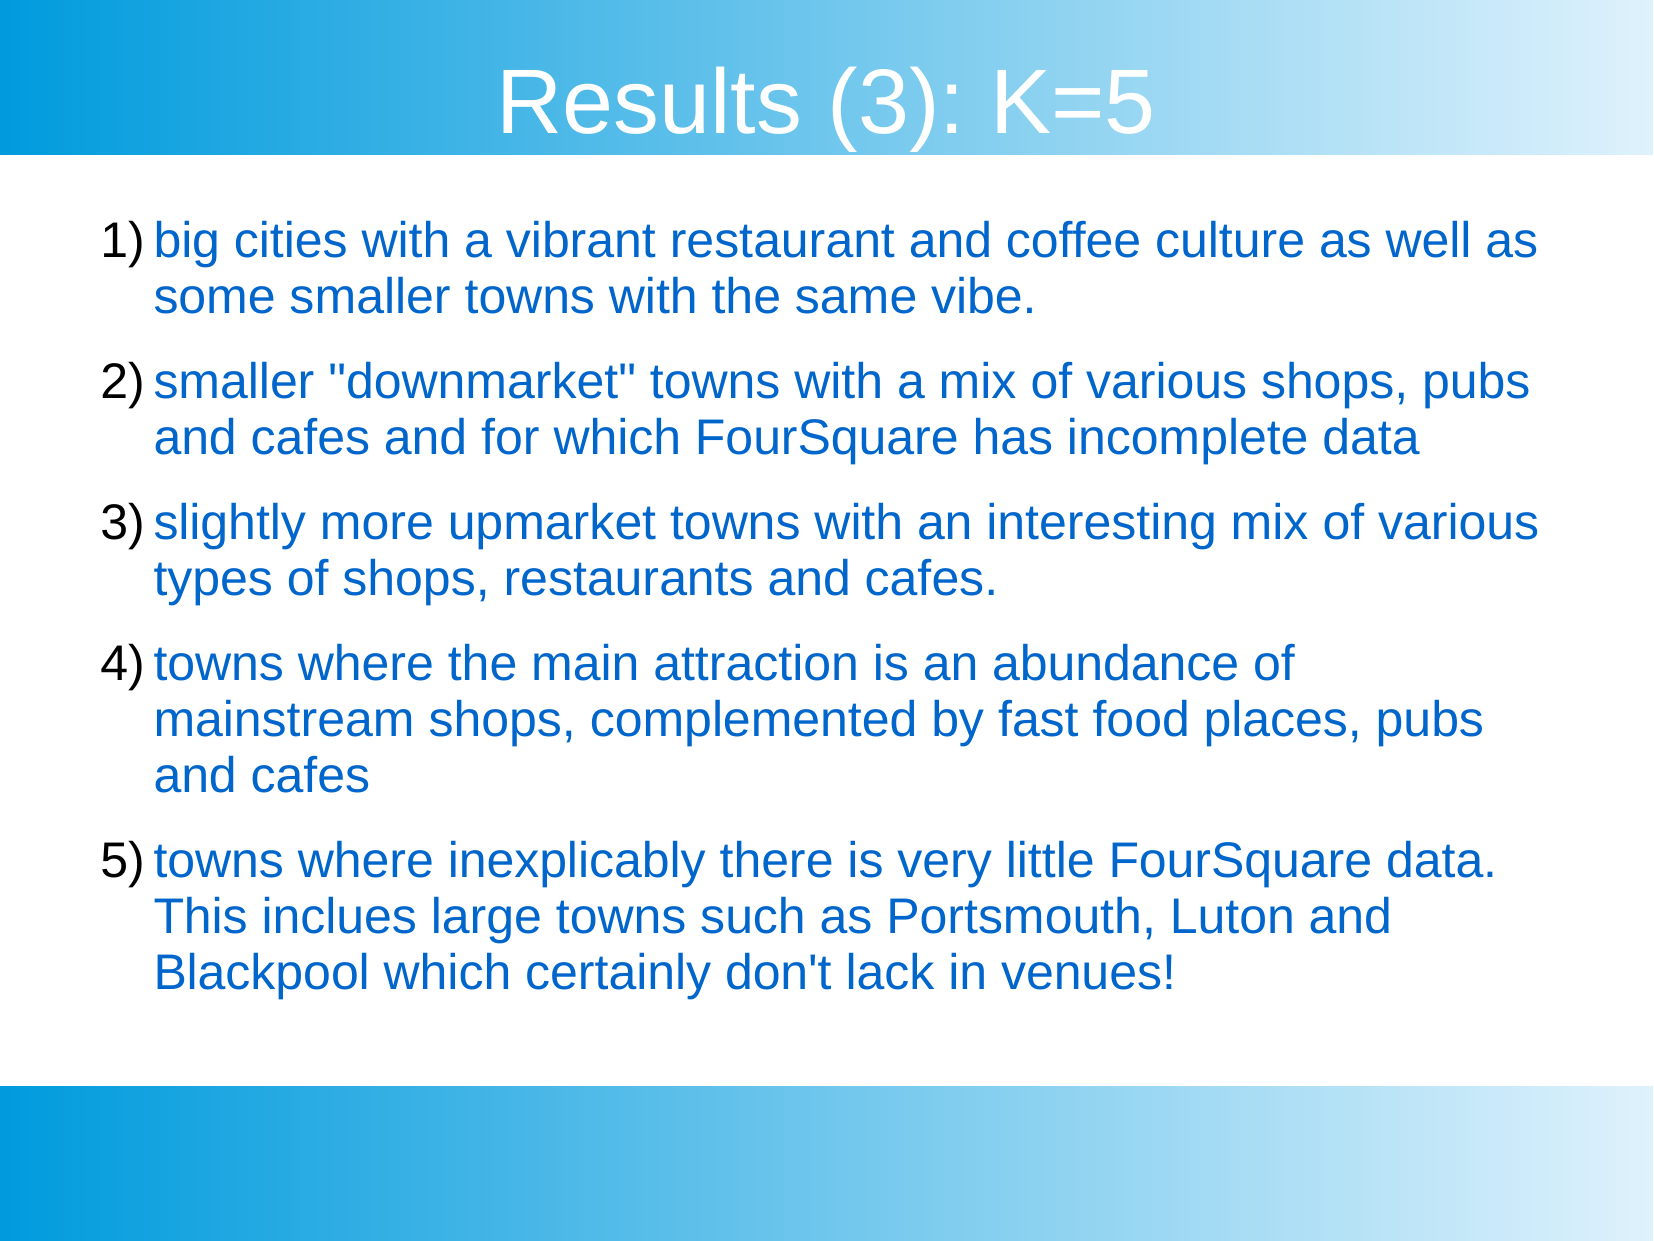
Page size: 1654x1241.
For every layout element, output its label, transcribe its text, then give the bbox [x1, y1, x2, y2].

title Results (3): K=5 [82, 49, 1571, 155]
list big cities with a vibrant restaurant and coffee culture as well as some smaller towns with the same vibe. smaller "downmarket" towns with a mix of various shops, pubs and cafes and for which FourSquare has incomplete data slightly more upmarket towns with an interesting mix of various types of shops, restaurants and cafes. towns where the main attraction is an abundance of mainstream shops, complemented by fast food places, pubs and cafes towns where inexplicably there is very little FourSquare data. This inclues large towns such as Portsmouth, Luton and Blackpool which certainly don't lack in venues! [82, 212, 1571, 932]
